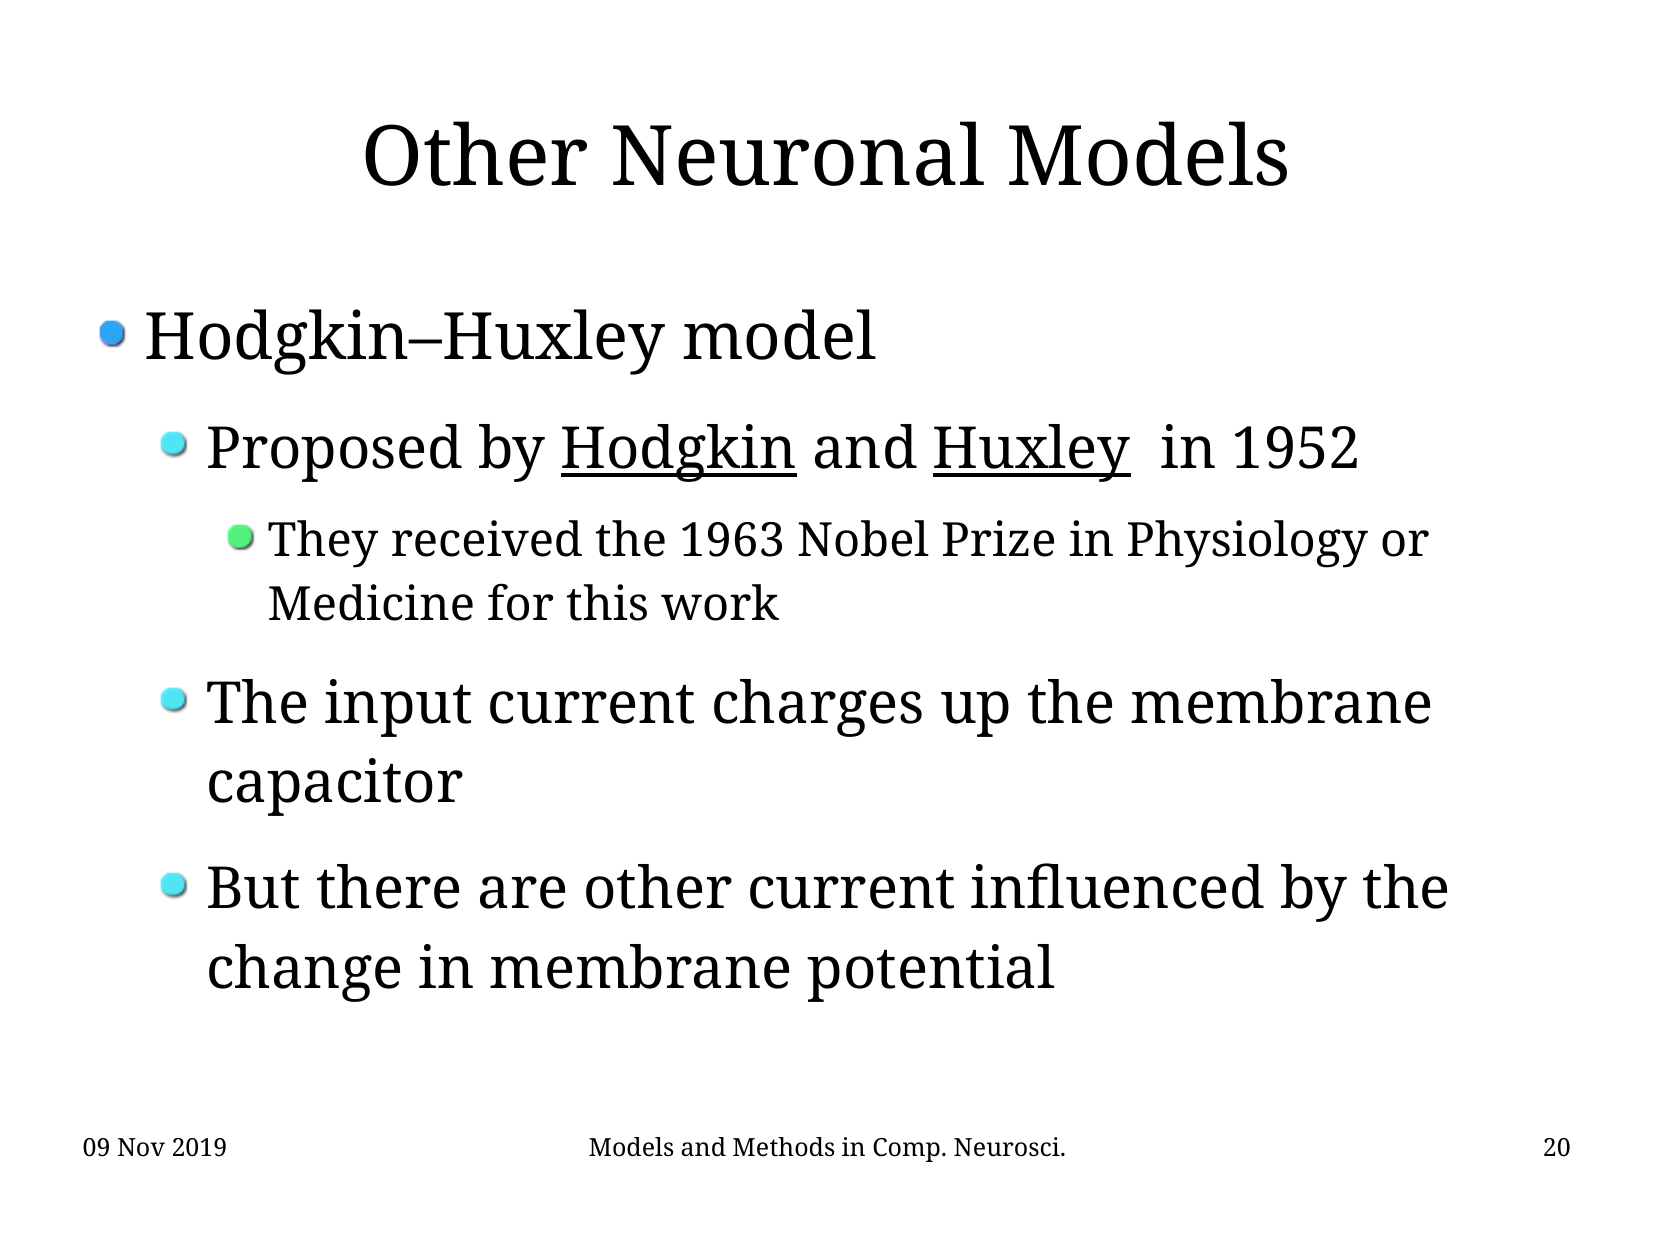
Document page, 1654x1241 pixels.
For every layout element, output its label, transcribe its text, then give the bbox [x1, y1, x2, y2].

title Other Neuronal Models [82, 49, 1571, 257]
list Hodgkin–Huxley model Proposed by Hodgkin and Huxley in 1952 They received the 1963 Nobel Prize in Physiology or Medicine for this work The input current charges up the membrane capacitor But there are other current influenced by the change in membrane potential [82, 290, 1571, 1010]
